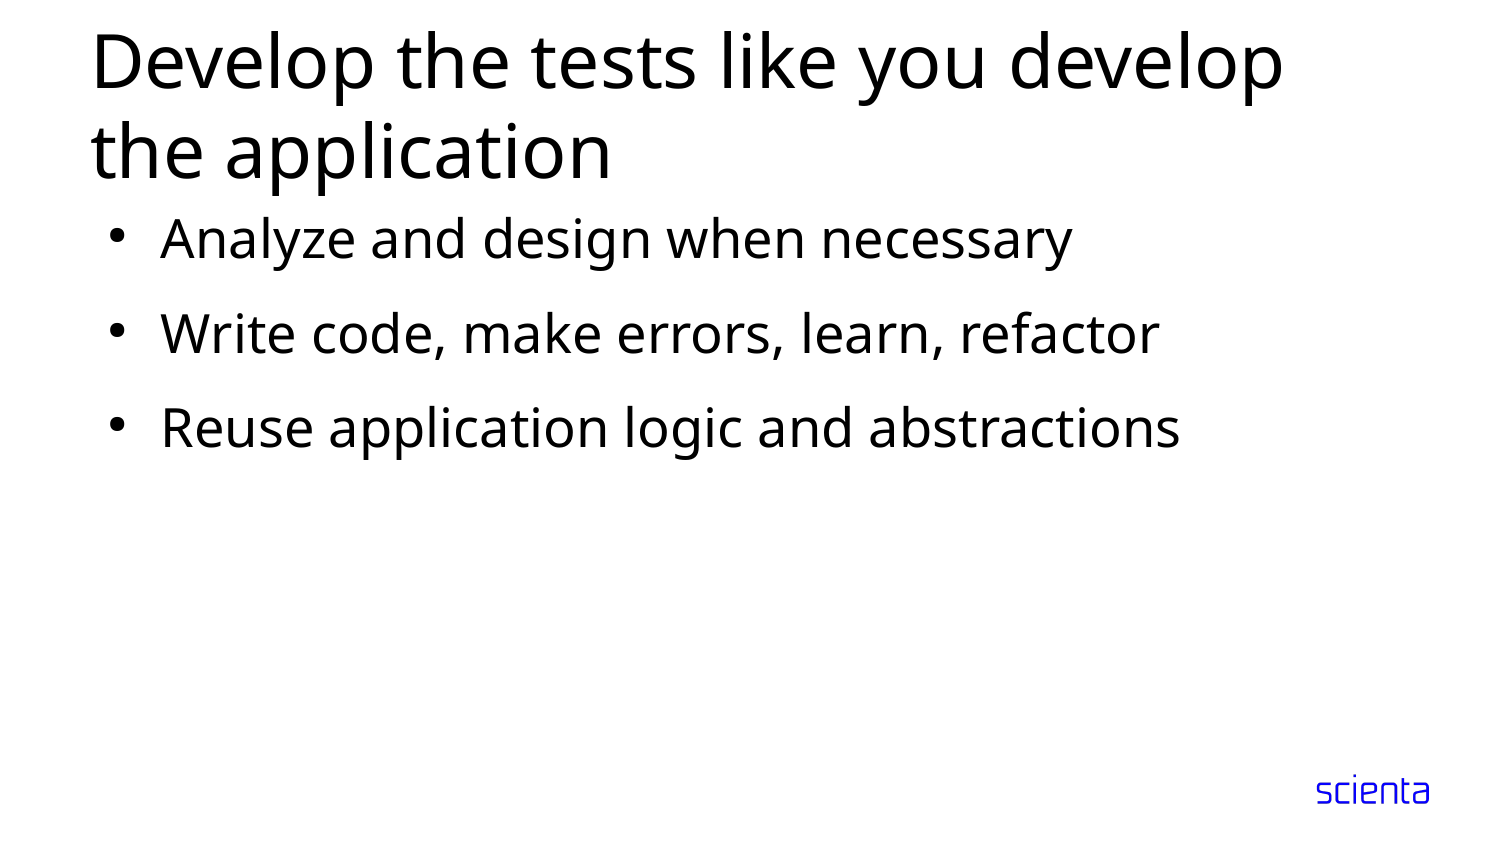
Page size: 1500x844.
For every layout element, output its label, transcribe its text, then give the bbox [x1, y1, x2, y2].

picture [1313, 771, 1432, 806]
list Analyze and design when necessary Write code, make errors, learn, refactor Reuse application logic and abstractions [75, 196, 1425, 754]
title Develop the tests like you develop the application [75, 33, 1425, 175]
